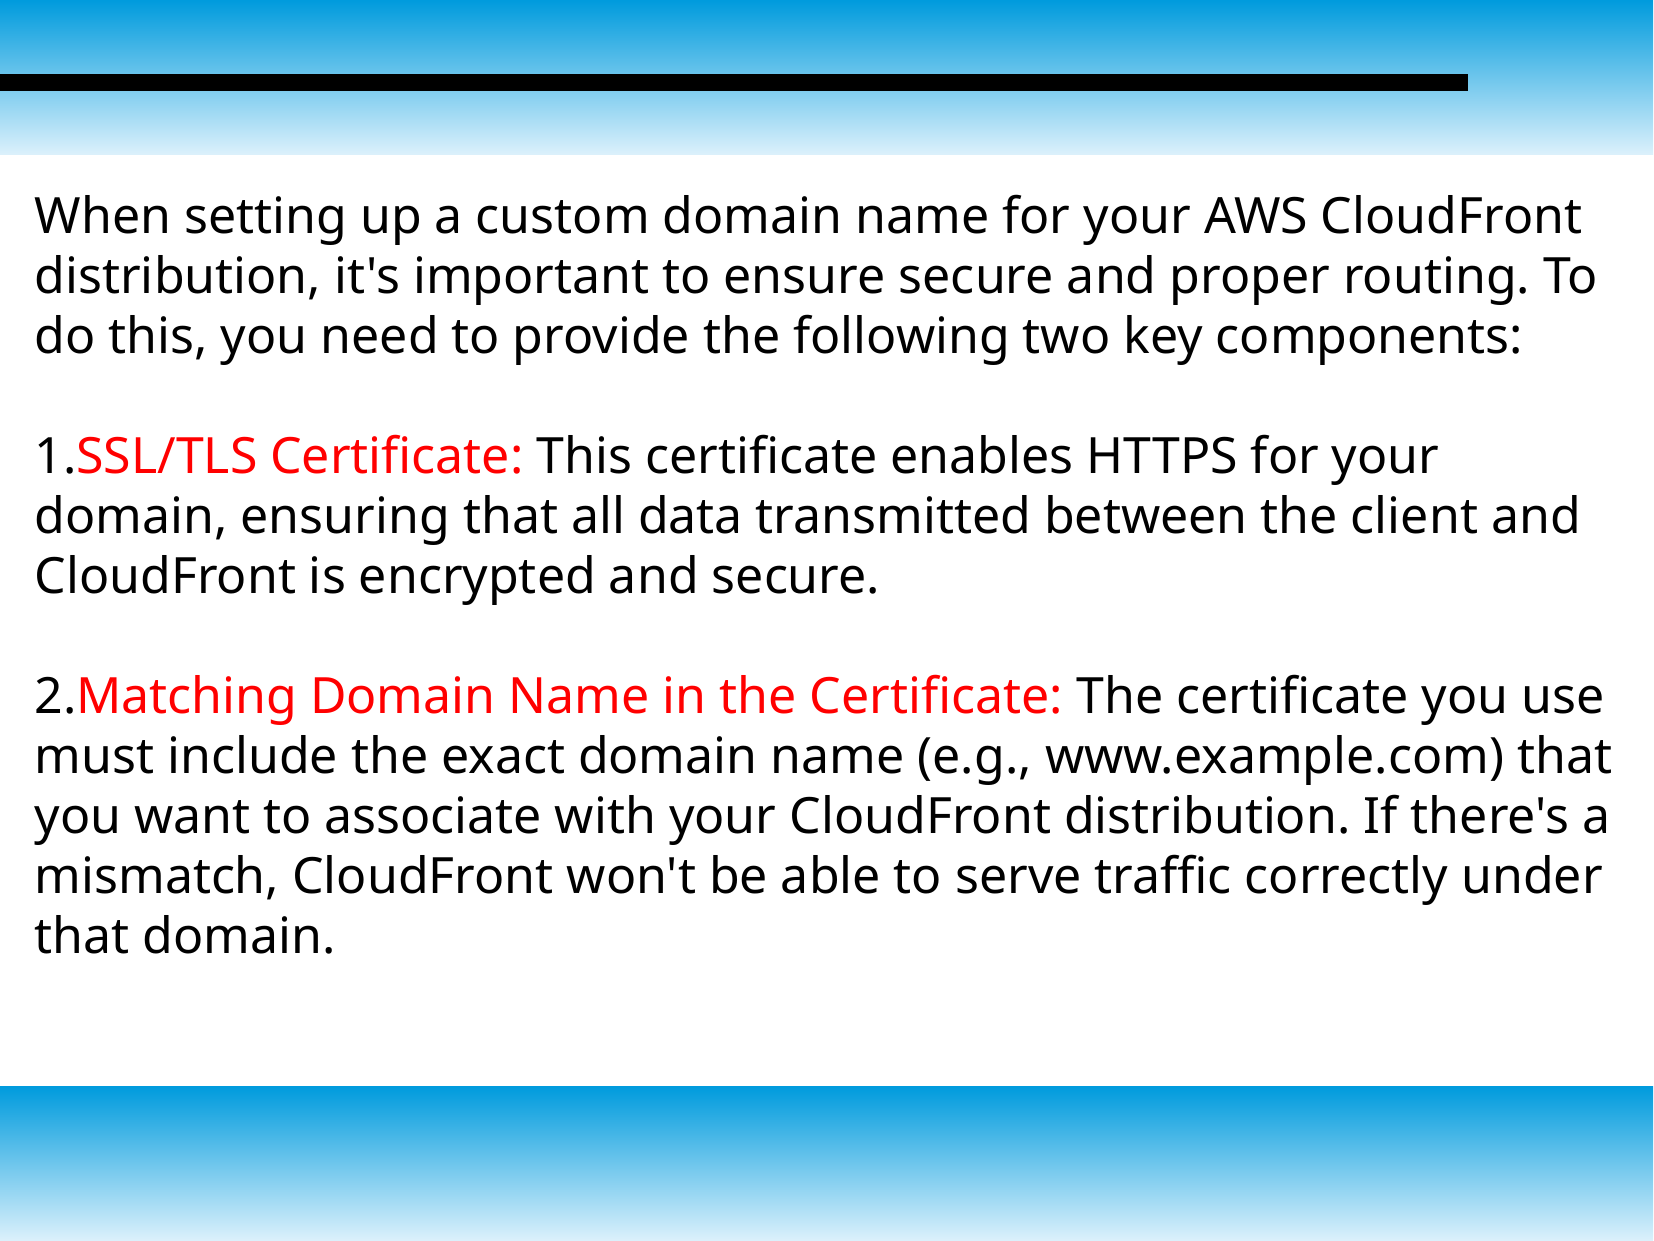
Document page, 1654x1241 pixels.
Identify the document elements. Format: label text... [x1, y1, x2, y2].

text_box [0, 75, 1467, 90]
text_box When setting up a custom domain name for your AWS CloudFront distribution, it's important to ensure secure and proper routing. To do this, you need to provide the following two key components: SSL/TLS Certificate: This certificate enables HTTPS for your domain, ensuring that all data transmitted between the client and CloudFront is encrypted and secure. Matching Domain Name in the Certificate: The certificate you use must include the exact domain name (e.g., www.example.com) that you want to associate with your CloudFront distribution. If there's a mismatch, CloudFront won't be able to serve traffic correctly under that domain. [19, 116, 1638, 971]
